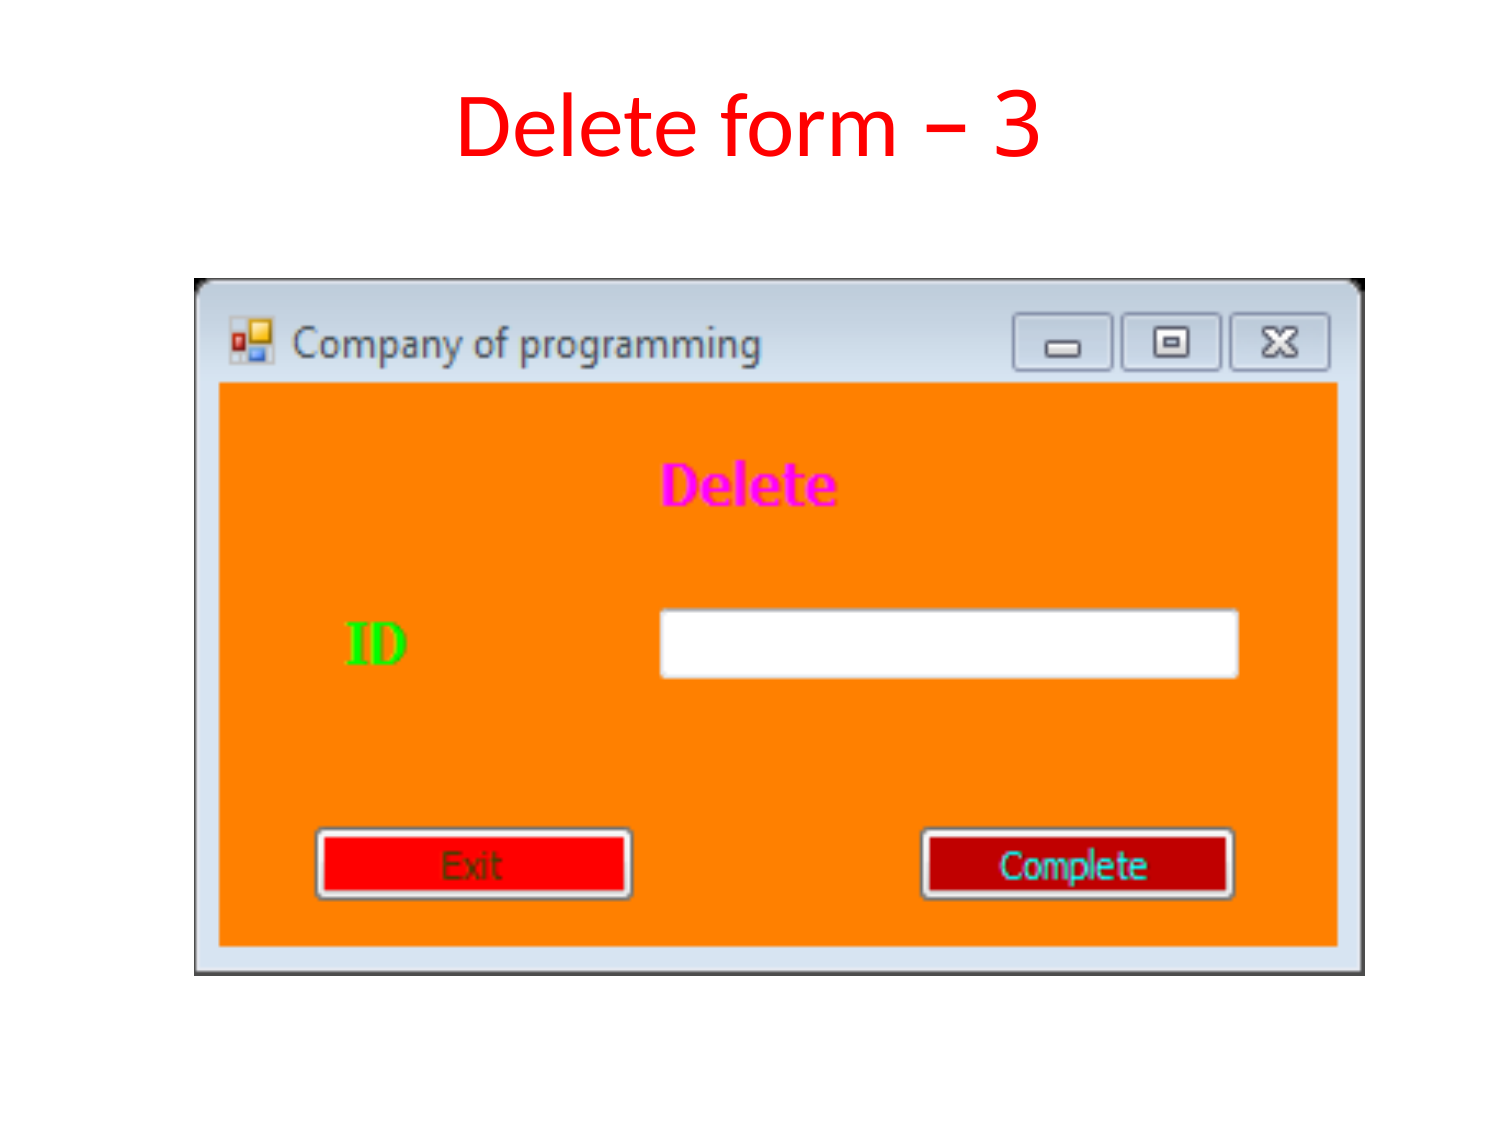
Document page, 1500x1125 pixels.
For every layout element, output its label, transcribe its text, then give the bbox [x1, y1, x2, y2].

title 3 – Delete form [112, 30, 1388, 209]
picture [194, 278, 1365, 976]
